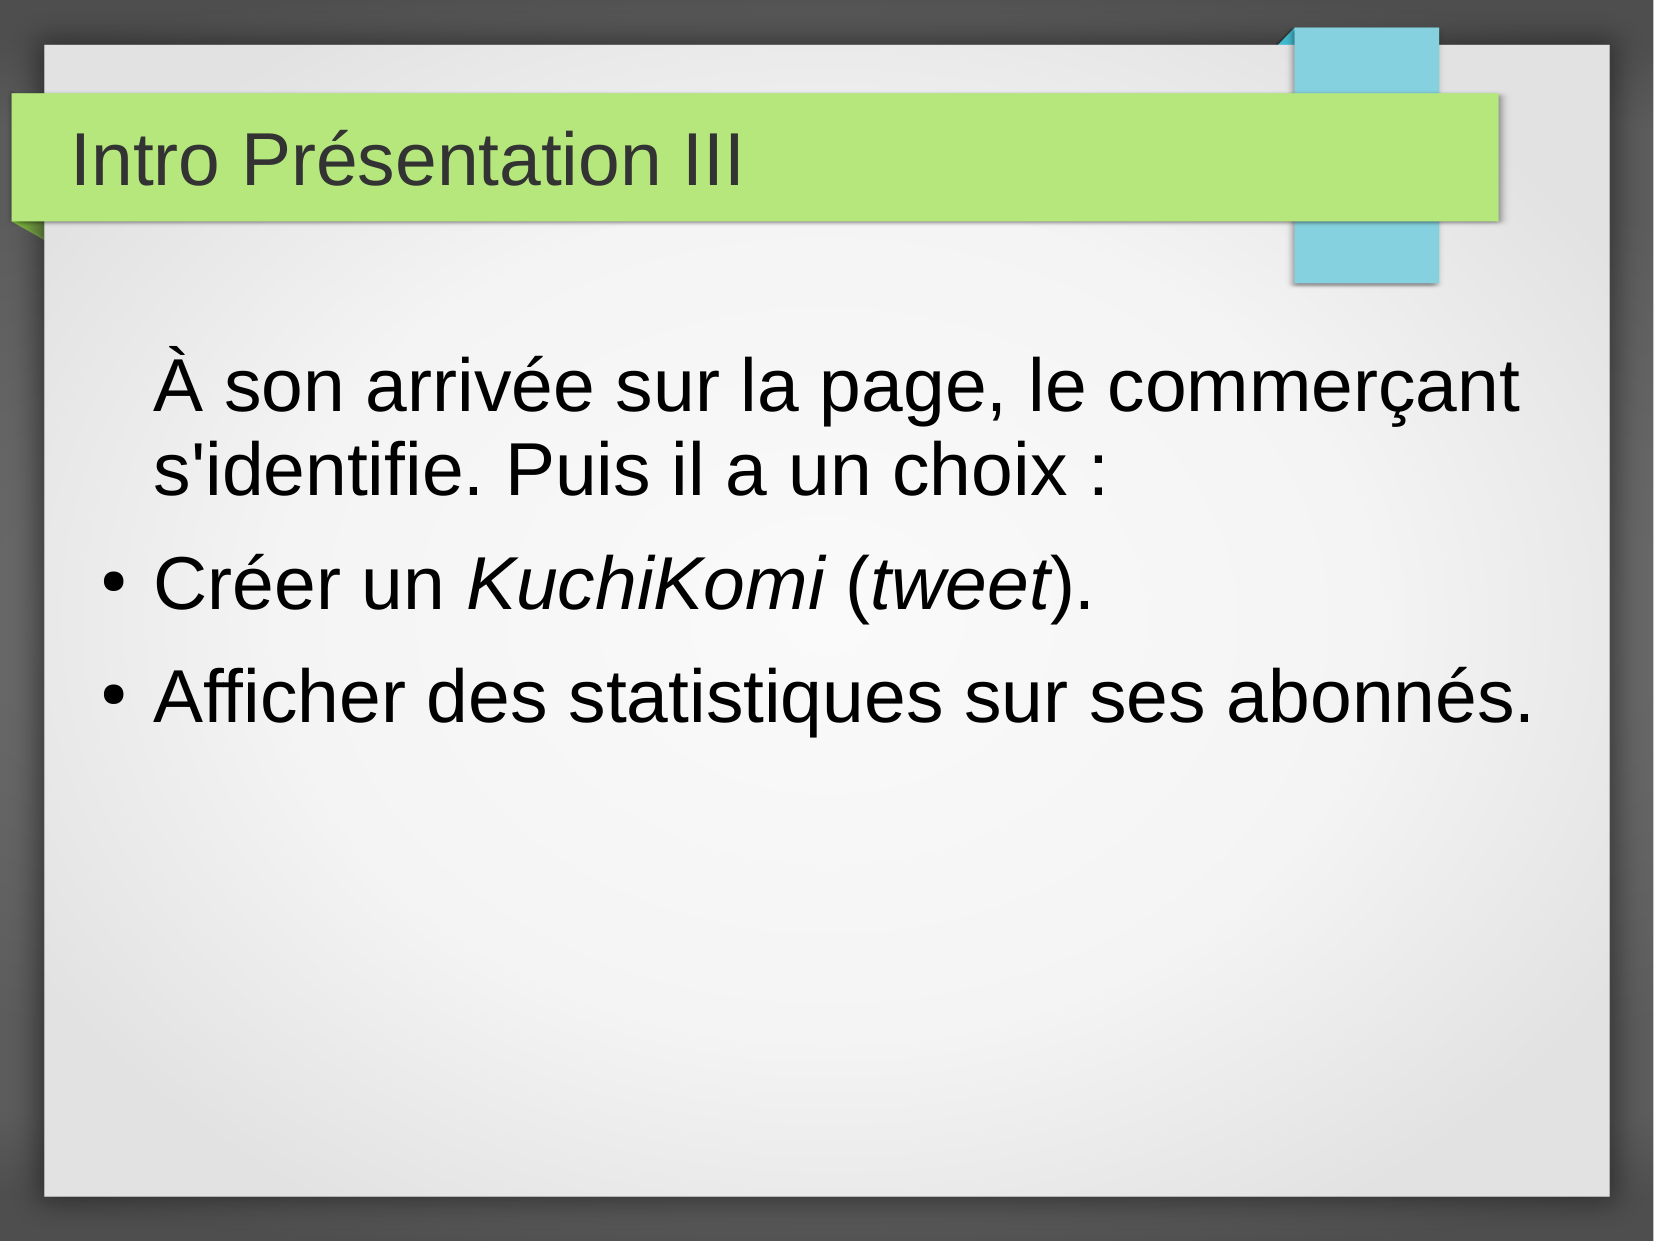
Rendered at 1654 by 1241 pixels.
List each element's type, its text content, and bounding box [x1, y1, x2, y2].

picture [0, 0, 1654, 1241]
title Intro Présentation III [70, 106, 1229, 213]
list À son arrivée sur la page, le commerçant s'identifie. Puis il a un choix : Créer un KuchiKomi (tweet). Afficher des statistiques sur ses abonnés. [82, 343, 1538, 1063]
